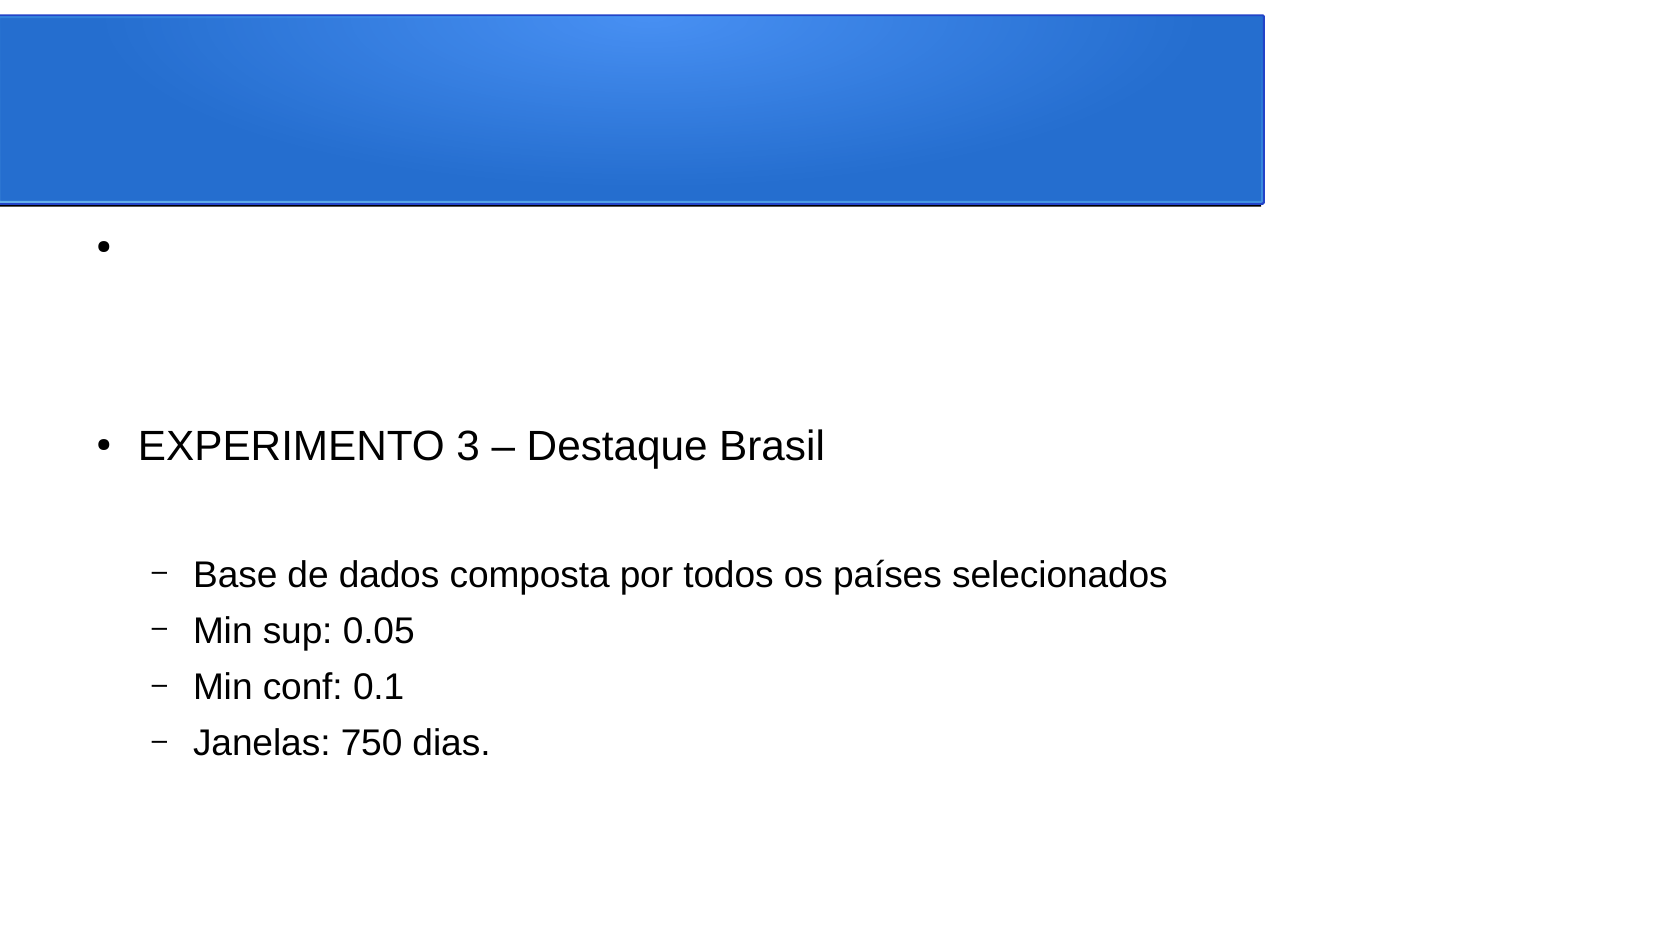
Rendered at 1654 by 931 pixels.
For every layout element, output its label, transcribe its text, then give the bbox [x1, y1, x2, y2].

list EXPERIMENTO 3 – Destaque Brasil Base de dados composta por todos os países selecionados Min sup: 0.05 Min conf: 0.1 Janelas: 750 dias. [82, 224, 1571, 764]
